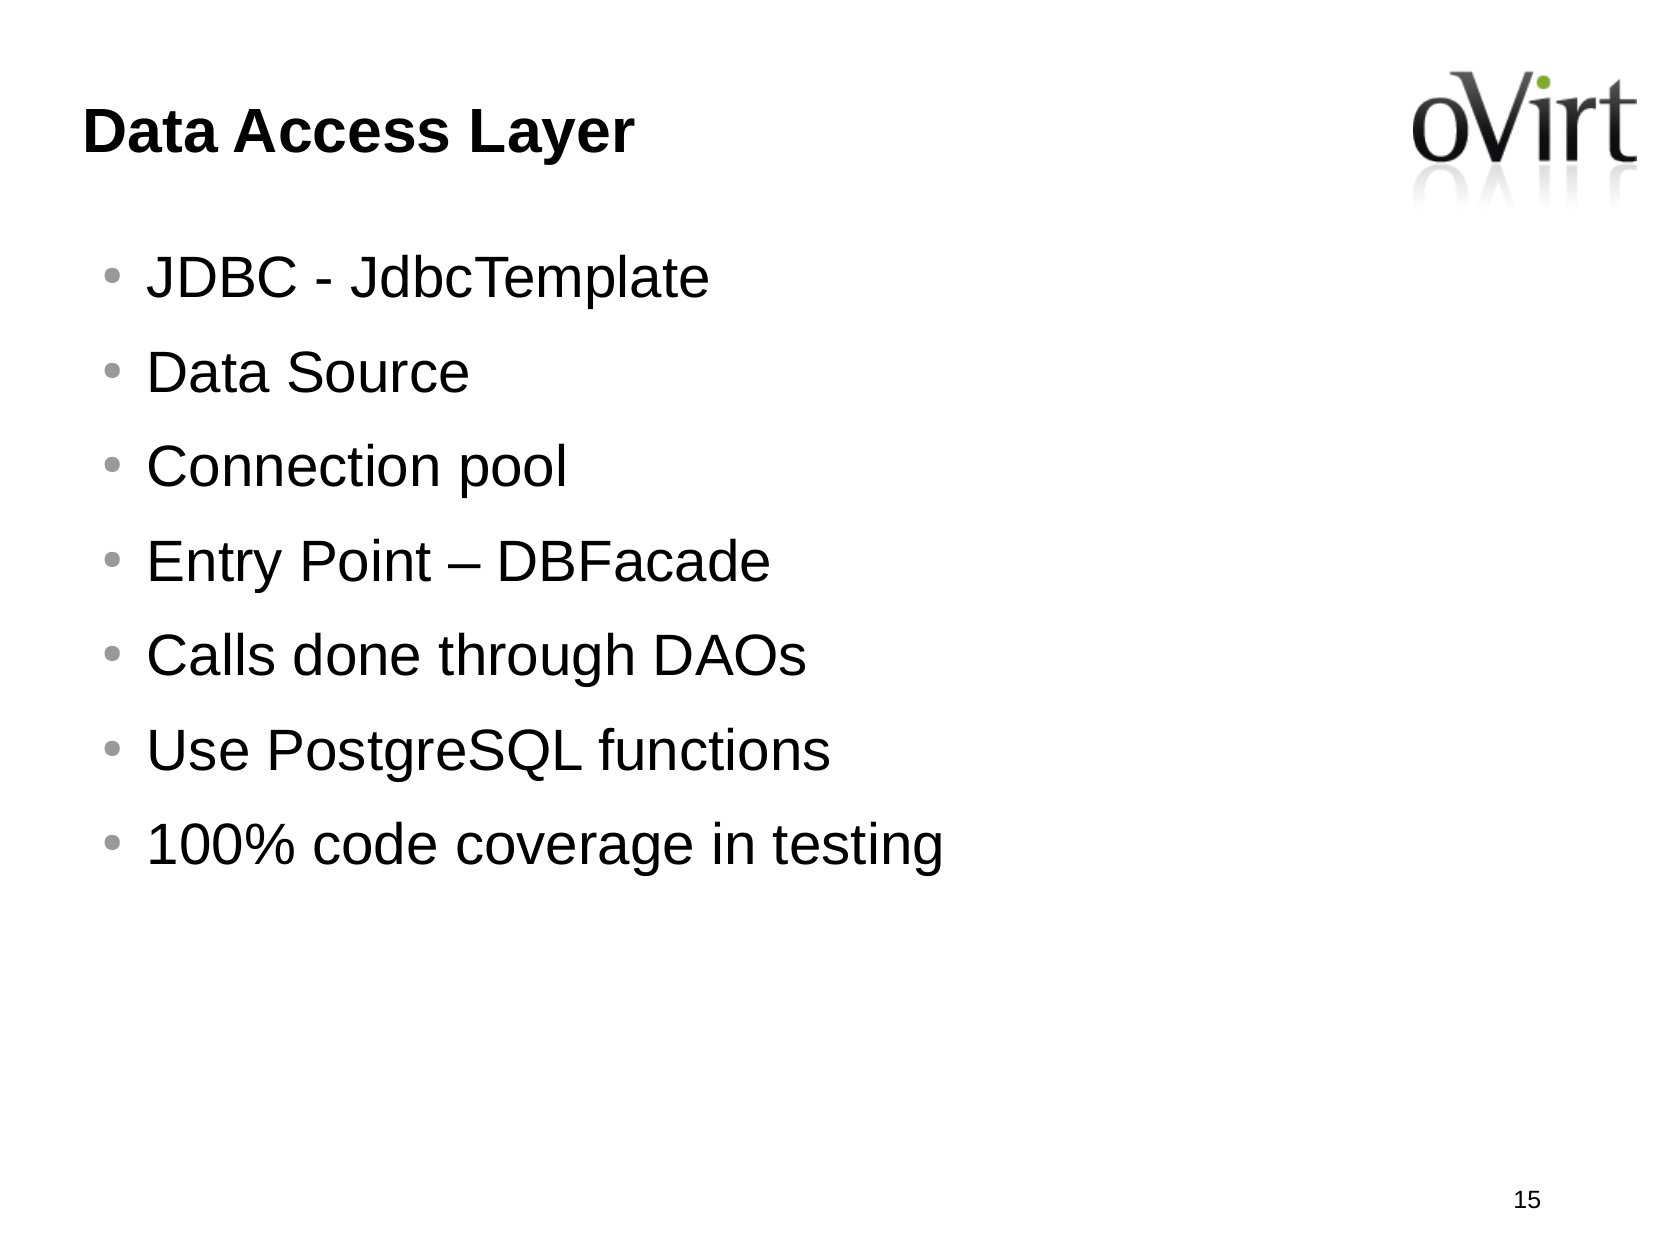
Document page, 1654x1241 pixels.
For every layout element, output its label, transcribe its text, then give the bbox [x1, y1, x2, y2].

title Data Access Layer [82, 37, 1303, 226]
list JDBC - JdbcTemplate Data Source Connection pool Entry Point – DBFacade Calls done through DAOs Use PostgreSQL functions 100% code coverage in testing [86, 244, 1576, 1039]
picture [1413, 63, 1637, 212]
